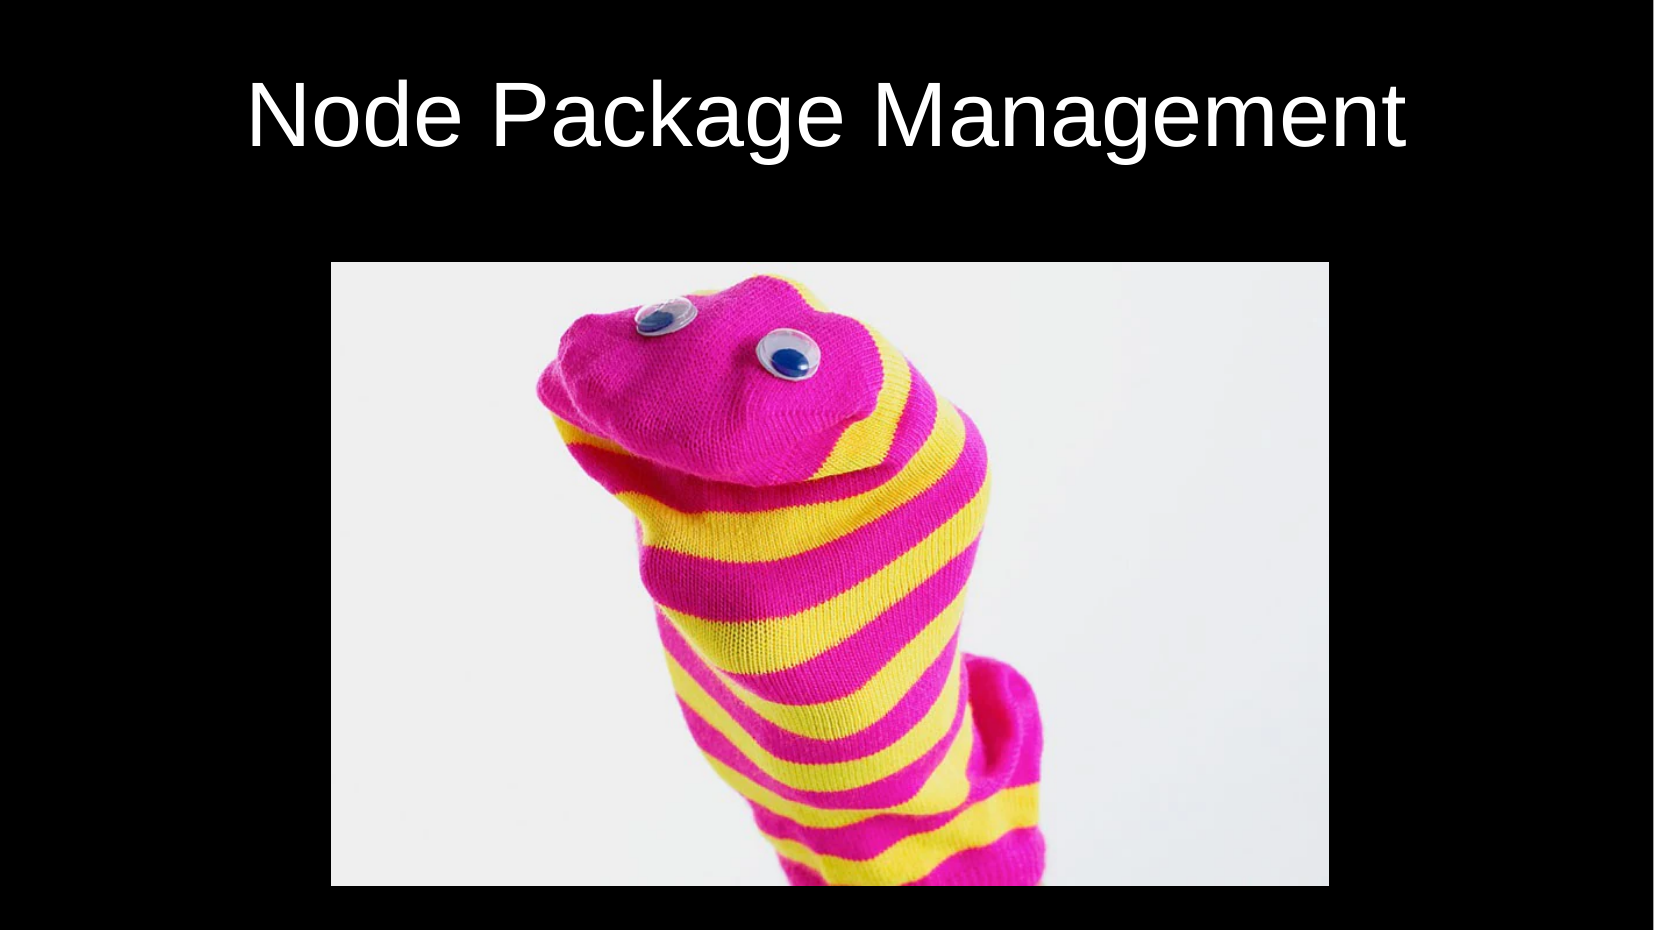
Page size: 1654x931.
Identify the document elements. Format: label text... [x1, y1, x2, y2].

picture [331, 262, 1329, 886]
title Node Package Management [82, 37, 1571, 193]
